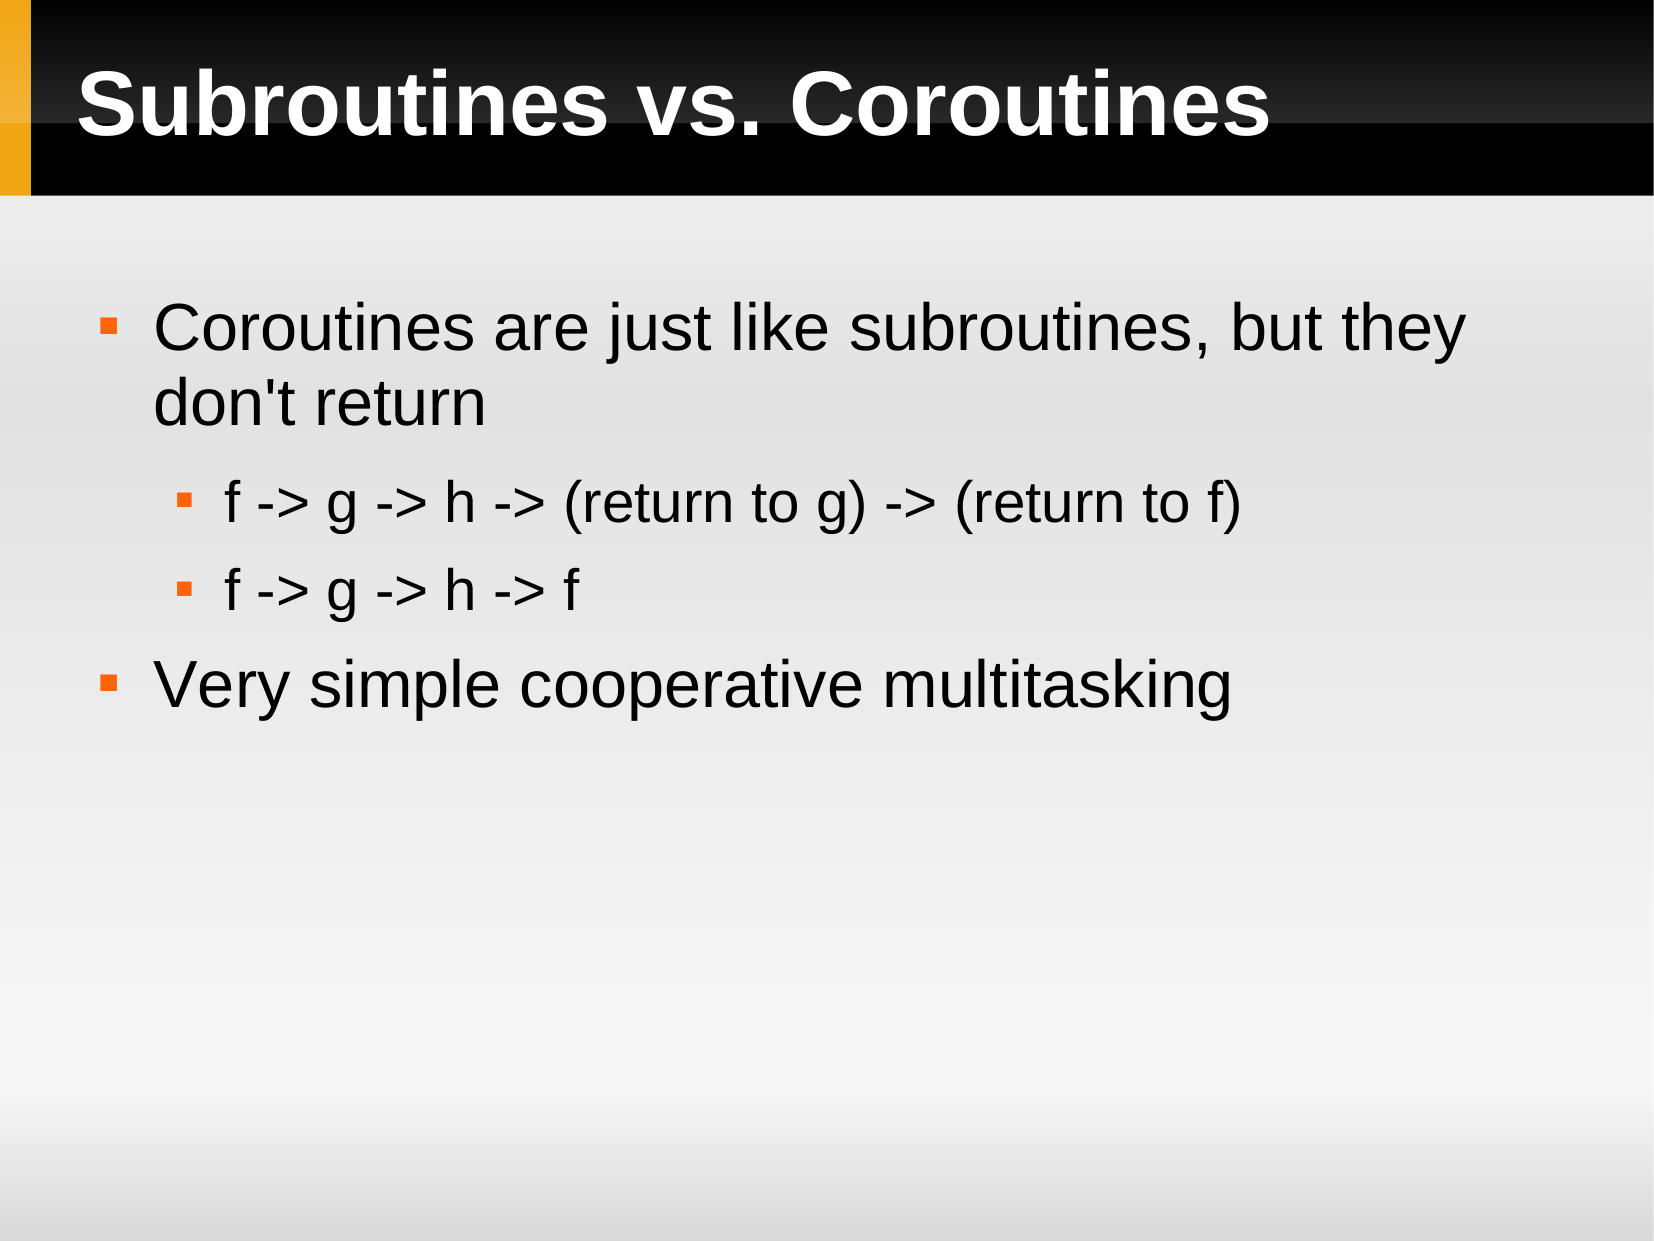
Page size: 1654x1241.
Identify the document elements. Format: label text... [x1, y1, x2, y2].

picture [0, 0, 1654, 1241]
list Coroutines are just like subroutines, but they don't return f -> g -> h -> (return to g) -> (return to f) f -> g -> h -> f Very simple cooperative multitasking [82, 290, 1571, 1109]
title Subroutines vs. Coroutines [76, 0, 1565, 208]
